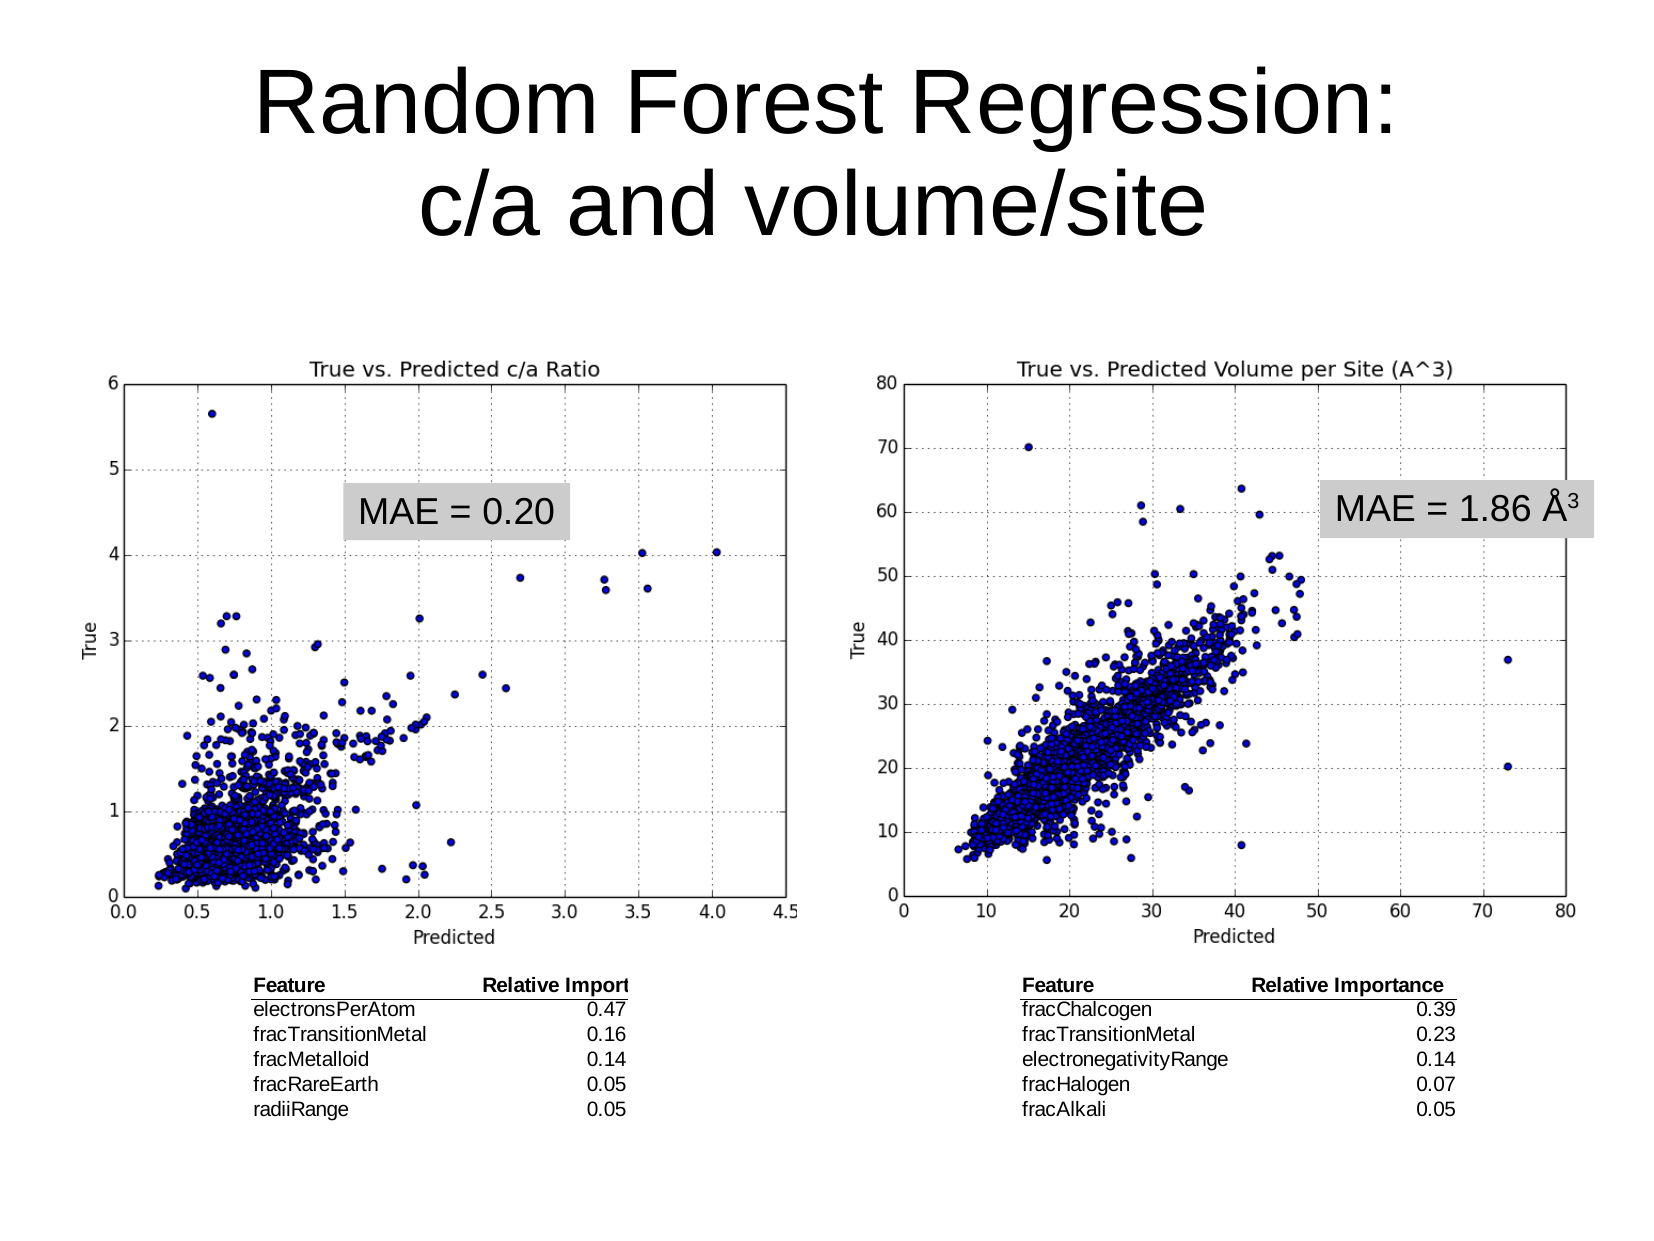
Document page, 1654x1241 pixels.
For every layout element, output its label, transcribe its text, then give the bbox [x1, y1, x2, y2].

chart [251, 973, 631, 1126]
text_box MAE = 1.86 Å3 [1320, 480, 1595, 539]
picture [17, 320, 1651, 961]
text_box MAE = 0.20 [343, 483, 571, 541]
title Random Forest Regression: c/a and volume/site [82, 49, 1571, 257]
chart [1020, 973, 1460, 1126]
